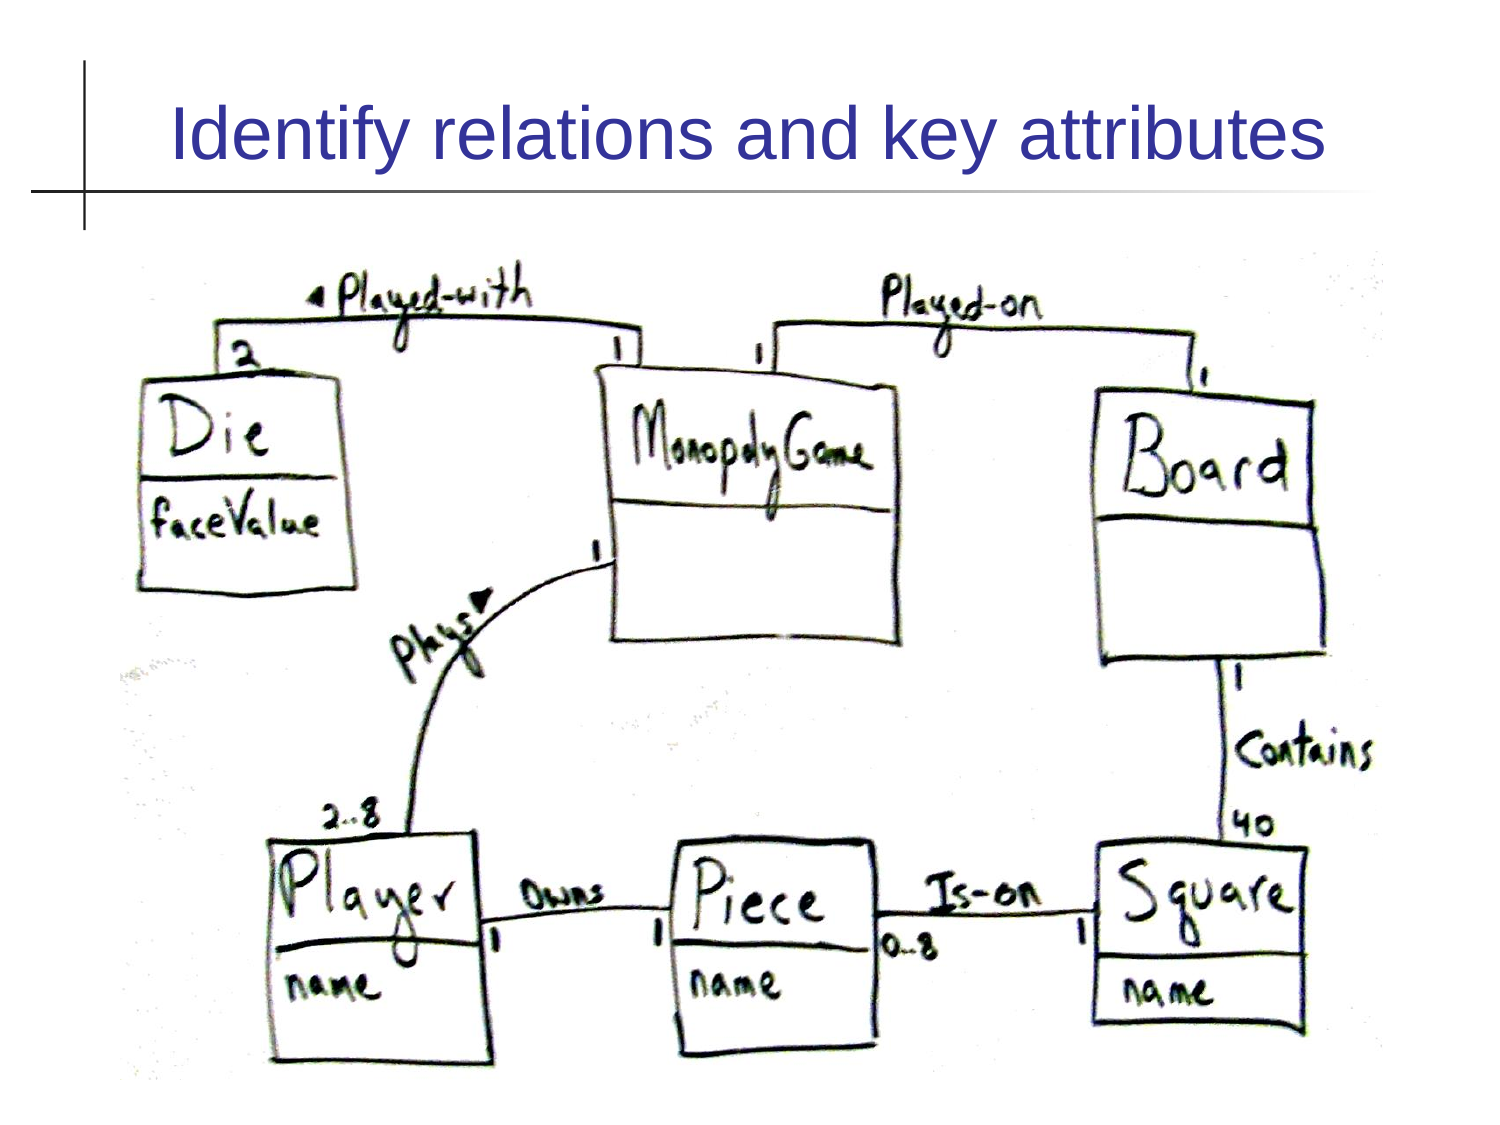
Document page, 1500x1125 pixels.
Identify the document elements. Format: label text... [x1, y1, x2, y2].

picture [120, 251, 1383, 1081]
title Identify relations and key attributes [100, 42, 1397, 182]
